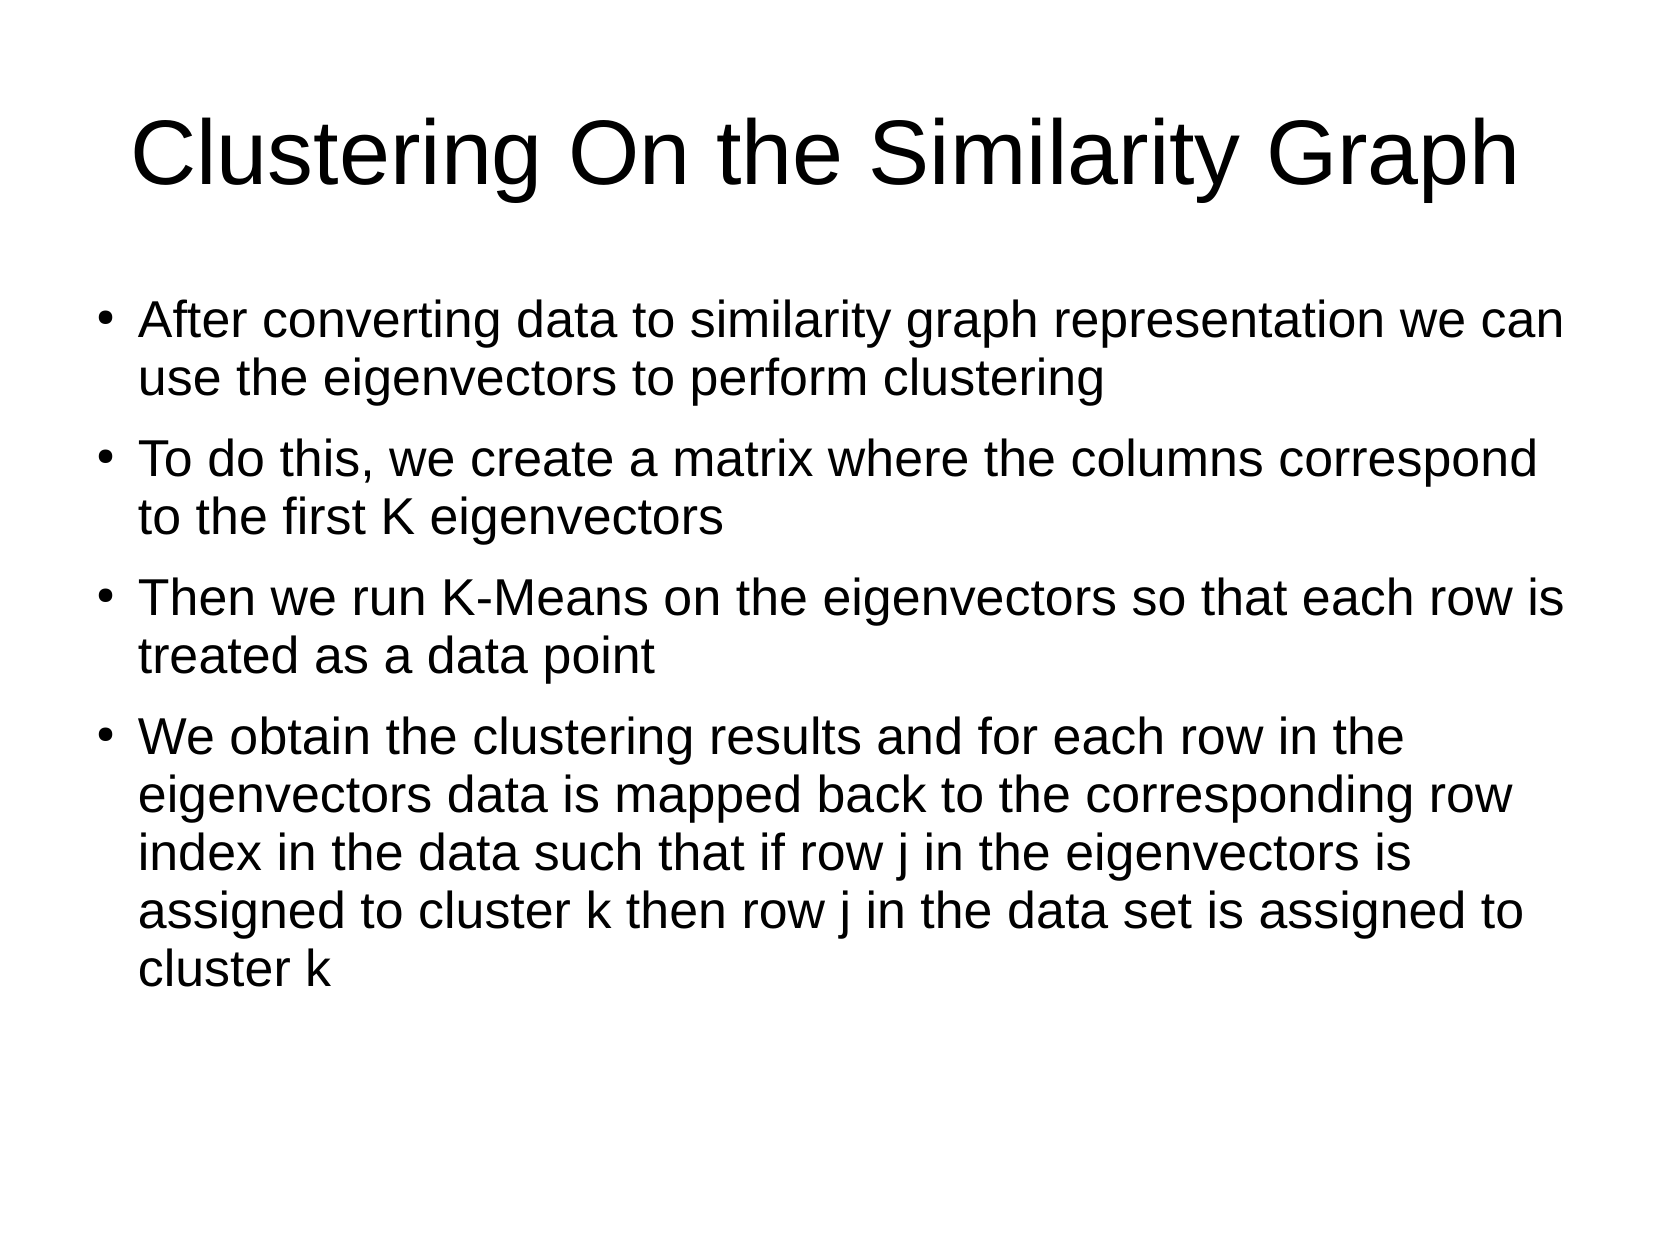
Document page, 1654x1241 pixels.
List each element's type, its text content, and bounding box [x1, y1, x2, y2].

list After converting data to similarity graph representation we can use the eigenvectors to perform clustering To do this, we create a matrix where the columns correspond to the first K eigenvectors Then we run K-Means on the eigenvectors so that each row is treated as a data point We obtain the clustering results and for each row in the eigenvectors data is mapped back to the corresponding row index in the data such that if row j in the eigenvectors is assigned to cluster k then row j in the data set is assigned to cluster k [82, 290, 1571, 1010]
title Clustering On the Similarity Graph [82, 49, 1571, 257]
